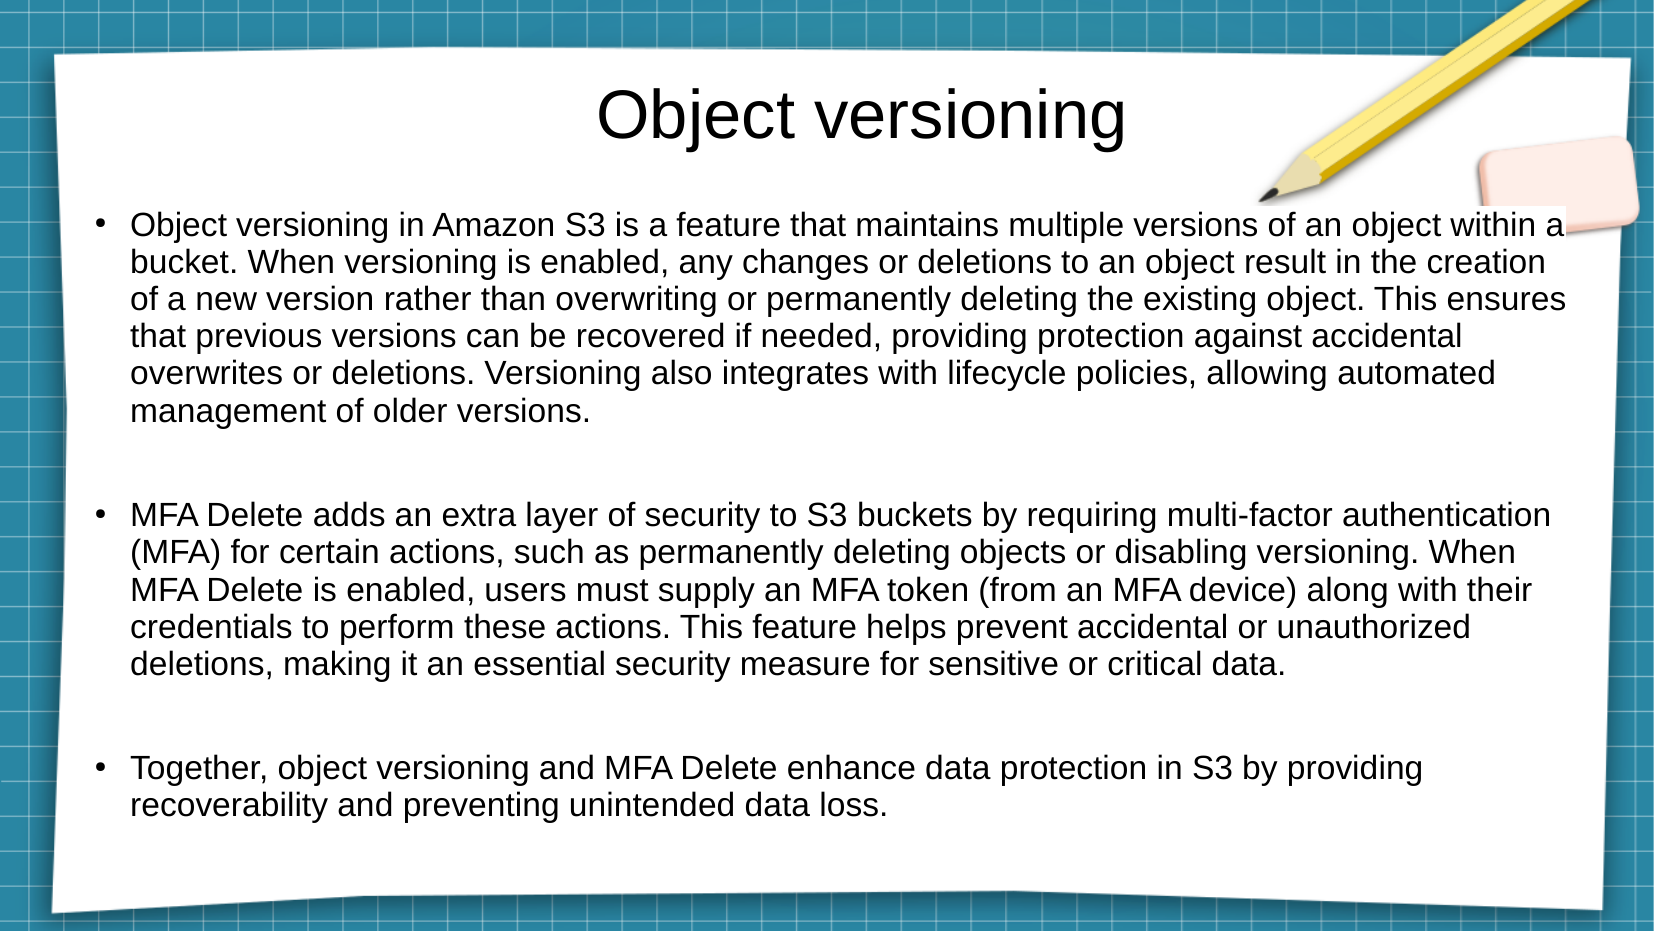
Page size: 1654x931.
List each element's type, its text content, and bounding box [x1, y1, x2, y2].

list Object versioning in Amazon S3 is a feature that maintains multiple versions of an object within a bucket. When versioning is enabled, any changes or deletions to an object result in the creation of a new version rather than overwriting or permanently deleting the existing object. This ensures that previous versions can be recovered if needed, providing protection against accidental overwrites or deletions. Versioning also integrates with lifecycle policies, allowing automated management of older versions. MFA Delete adds an extra layer of security to S3 buckets by requiring multi-factor authentication (MFA) for certain actions, such as permanently deleting objects or disabling versioning. When MFA Delete is enabled, users must supply an MFA token (from an MFA device) along with their credentials to perform these actions. This feature helps prevent accidental or unauthorized deletions, making it an essential security measure for sensitive or critical data. Together, object versioning and MFA Delete enhance data protection in S3 by providing recoverability and preventing unintended data loss. [82, 205, 1571, 863]
picture [0, 0, 1654, 931]
title Object versioning [82, 37, 1571, 193]
